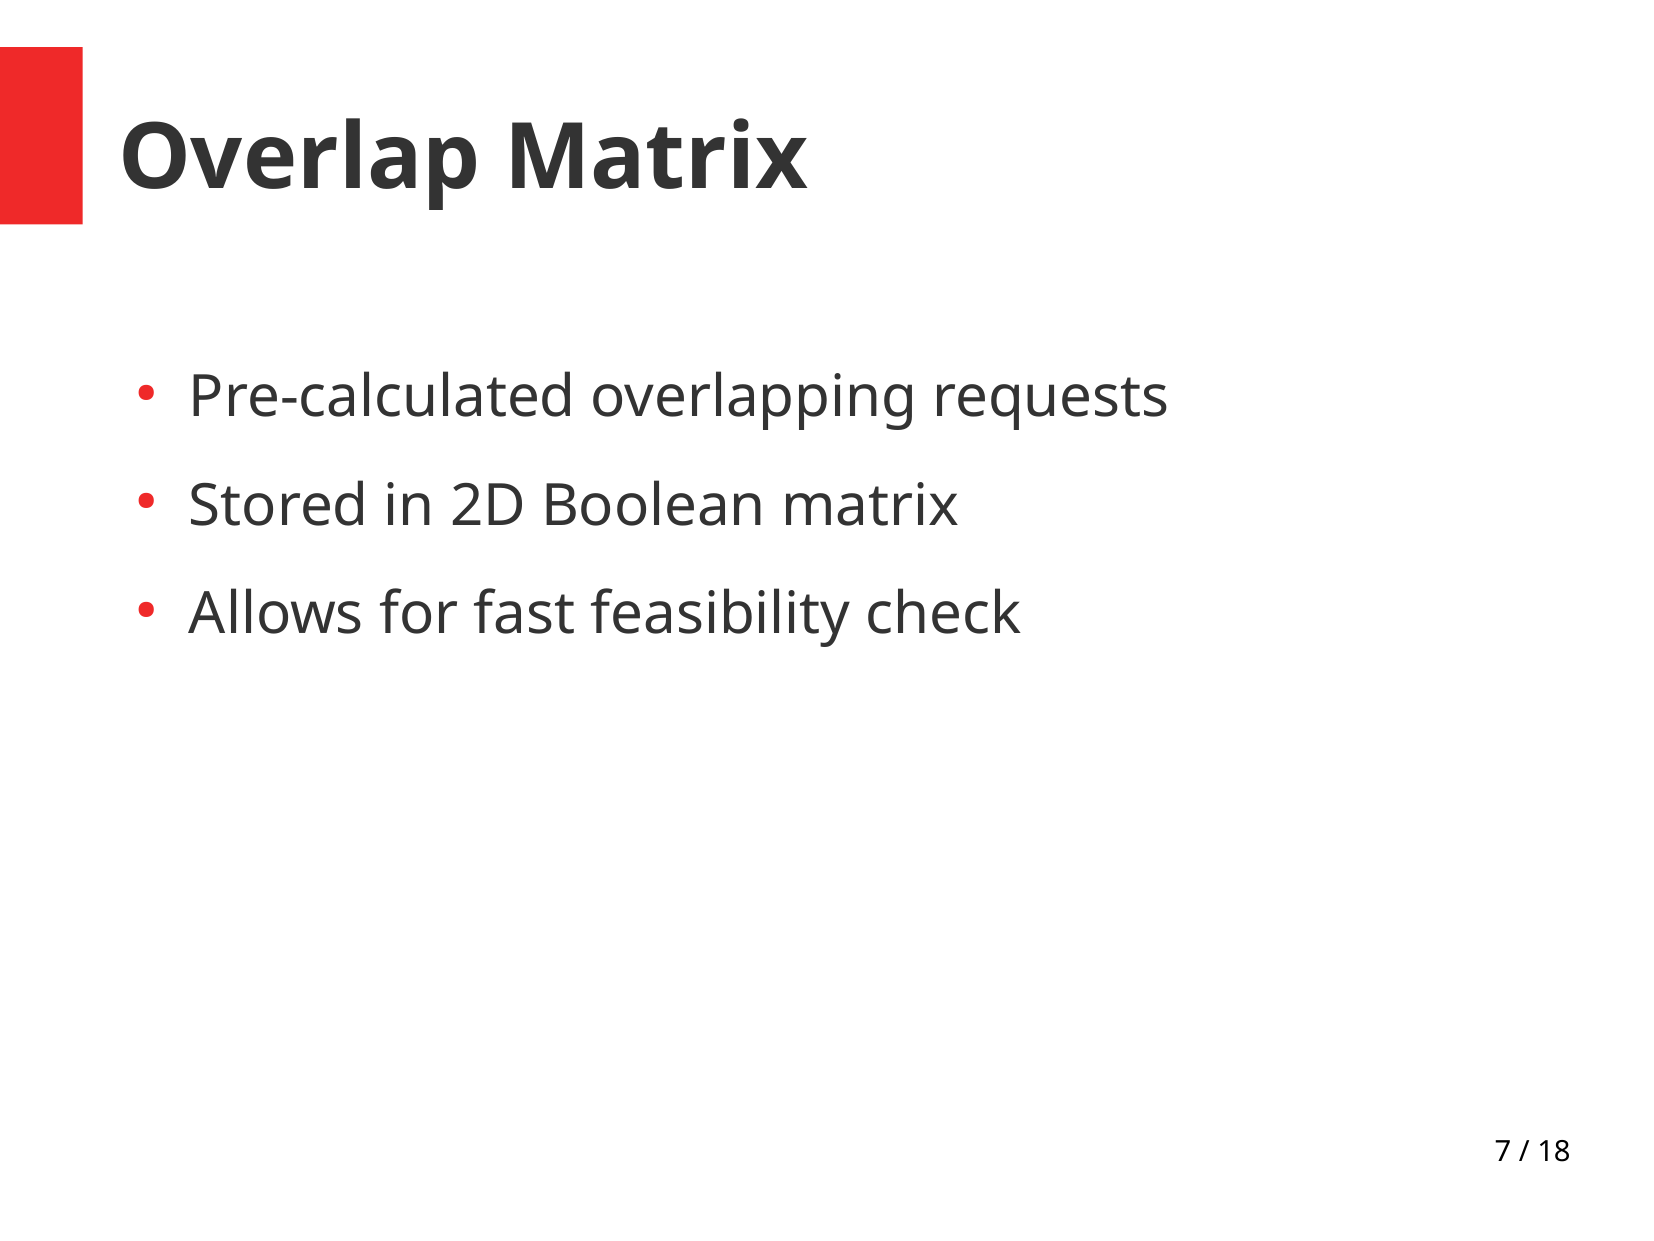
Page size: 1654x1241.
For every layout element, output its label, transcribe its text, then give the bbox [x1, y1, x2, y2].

title Overlap Matrix [118, 49, 1571, 257]
list Pre-calculated overlapping requests Stored in 2D Boolean matrix Allows for fast feasibility check [118, 354, 1536, 1074]
